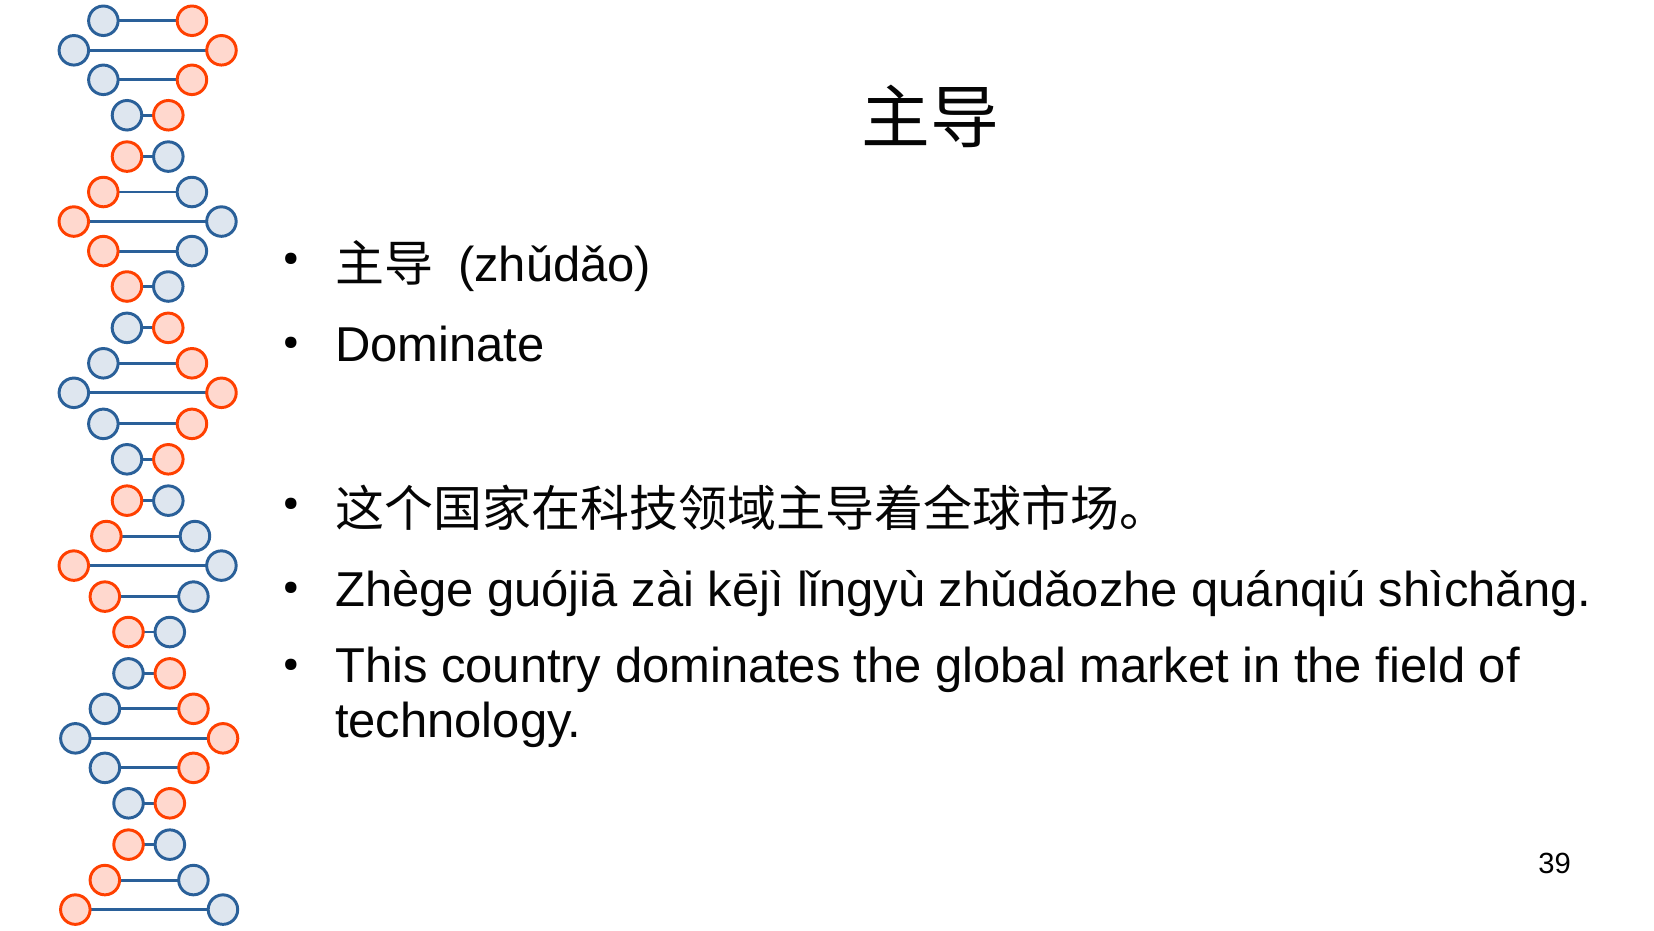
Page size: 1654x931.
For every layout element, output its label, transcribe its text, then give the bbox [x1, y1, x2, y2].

list 主导 (zhǔdǎo) Dominate 这个国家在科技领域主导着全球市场。 Zhège guójiā zài kējì lǐngyù zhǔdǎozhe quánqiú shìchǎng. This country dominates the global market in the field of technology. [265, 224, 1595, 764]
title 主导 [265, 35, 1595, 189]
